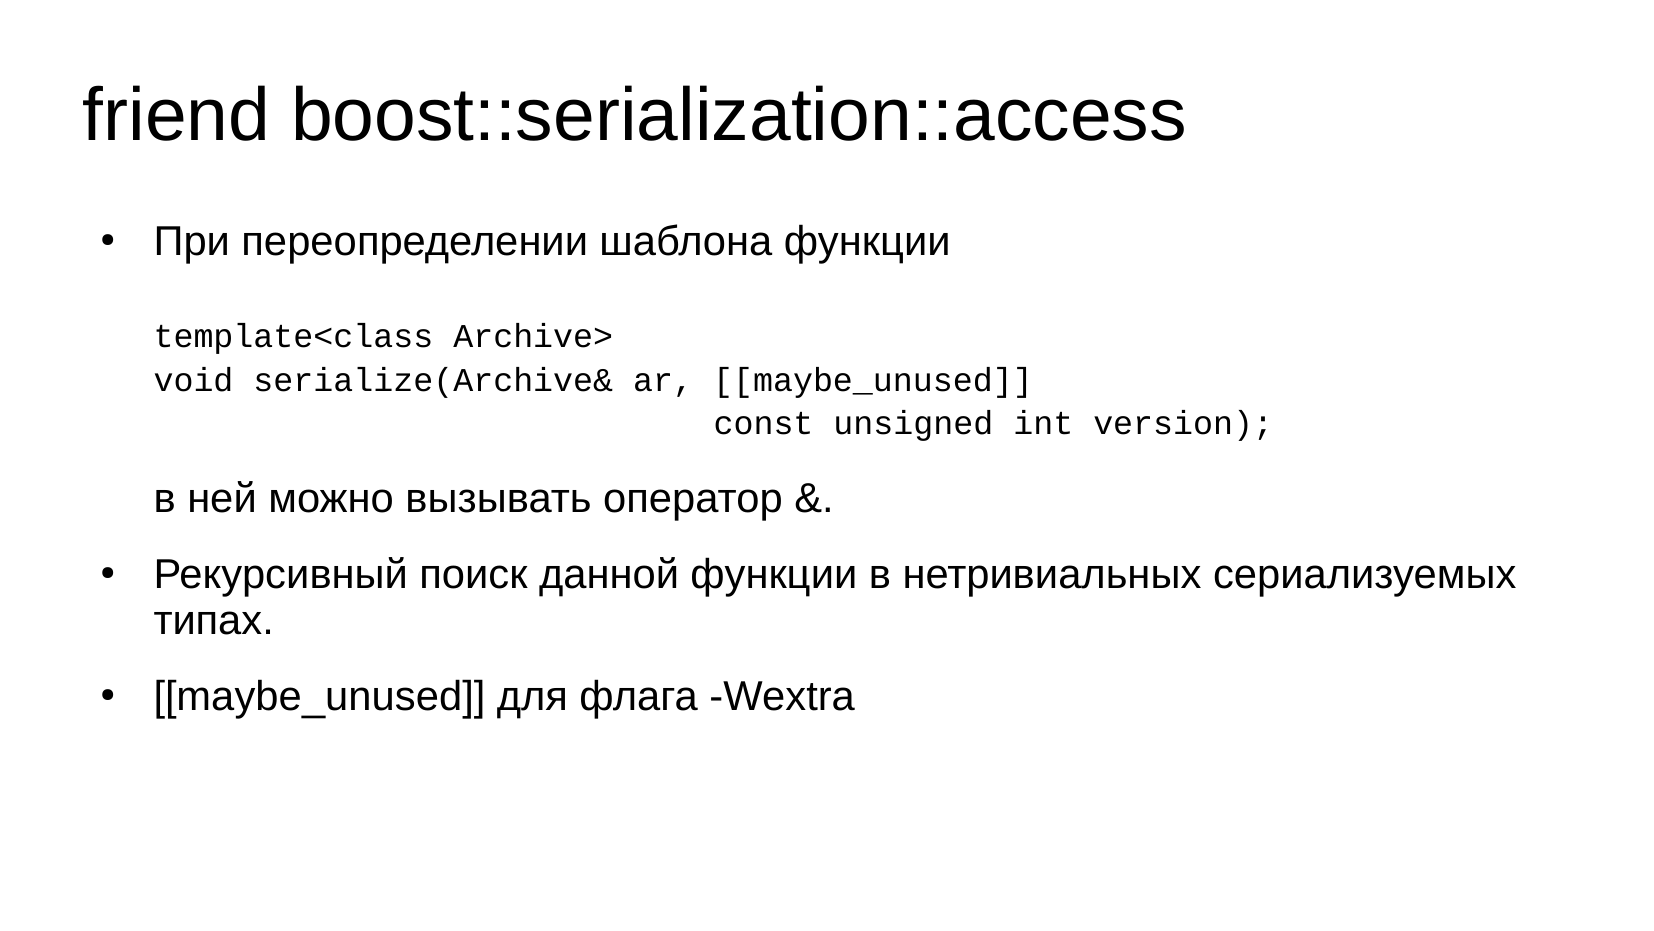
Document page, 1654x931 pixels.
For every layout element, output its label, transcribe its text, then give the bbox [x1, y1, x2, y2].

title friend boost::serialization::access [82, 37, 1571, 193]
list При переопределении шаблона функции template<class Archive> void serialize(Archive& ar, [[maybe_unused]] const unsigned int version); в ней можно вызывать оператор &. Рекурсивный поиск данной функции в нетривиальных сериализуемых типах. [[maybe_unused]] для флага -Wextra [82, 217, 1571, 758]
